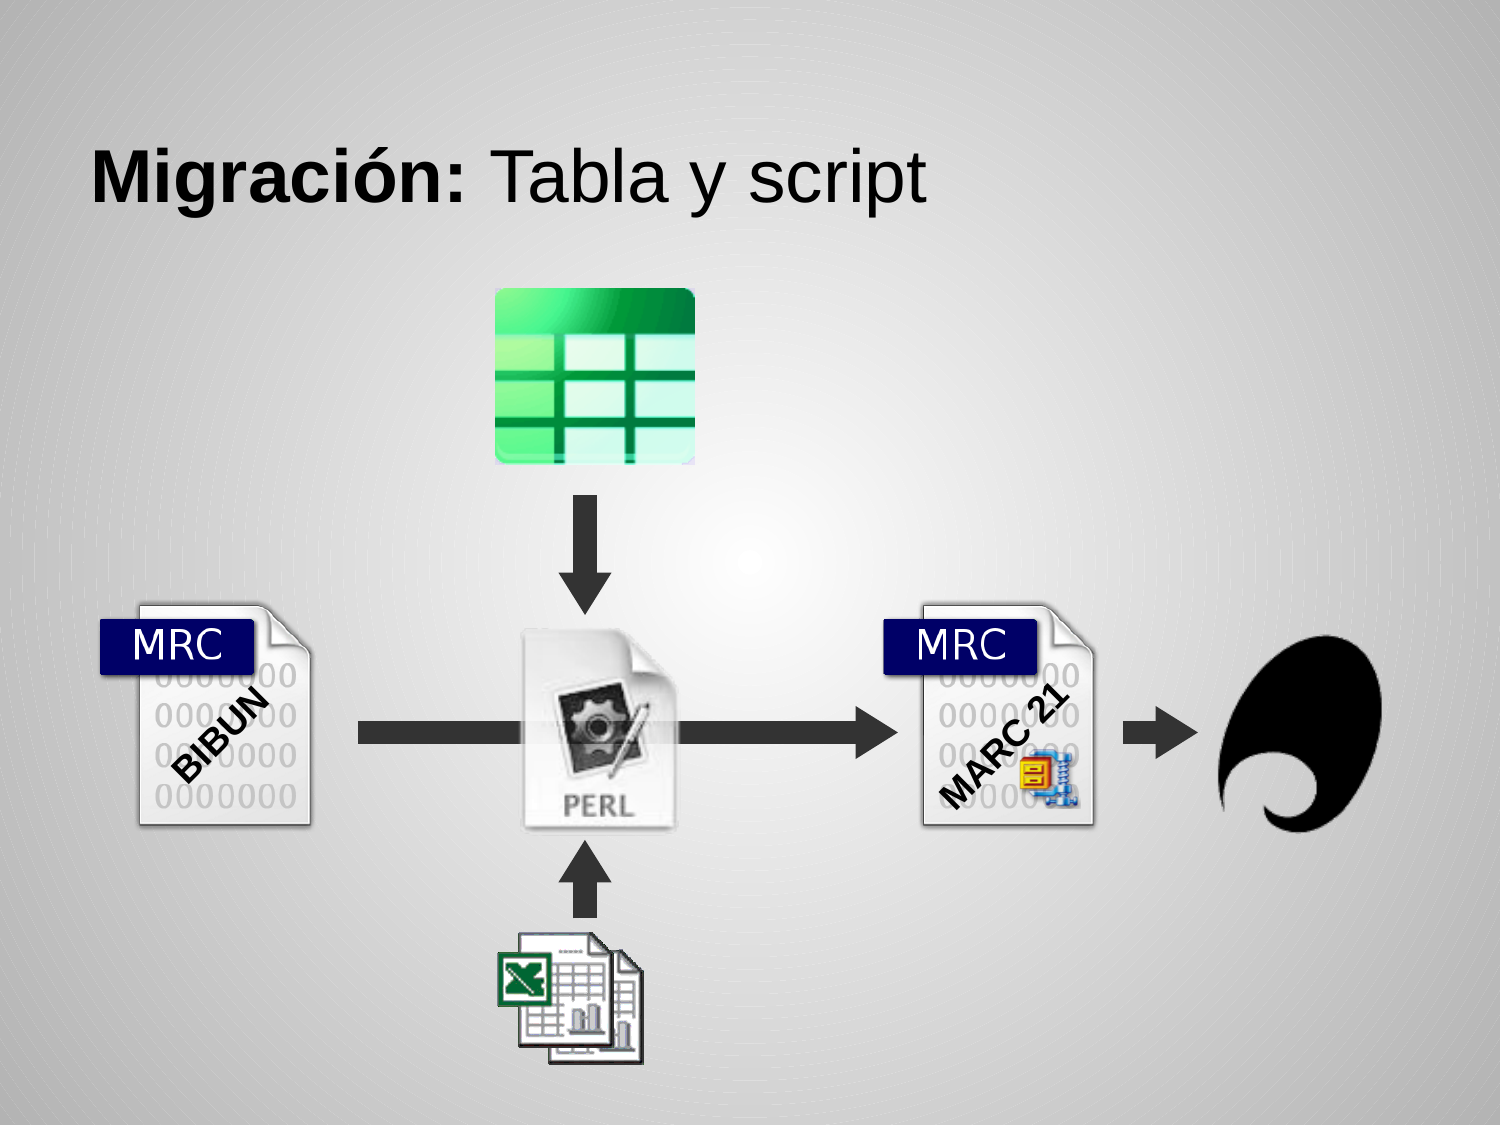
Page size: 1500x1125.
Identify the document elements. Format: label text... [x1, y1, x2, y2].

text_box BIBUN [147, 662, 293, 808]
picture [87, 597, 325, 834]
text_box MARC 21 [915, 656, 1093, 834]
picture [492, 627, 706, 840]
title Migración: Tabla y script [75, 45, 1425, 233]
picture [484, 914, 661, 1081]
picture [495, 288, 695, 465]
picture [1182, 616, 1420, 853]
picture [871, 597, 1108, 834]
